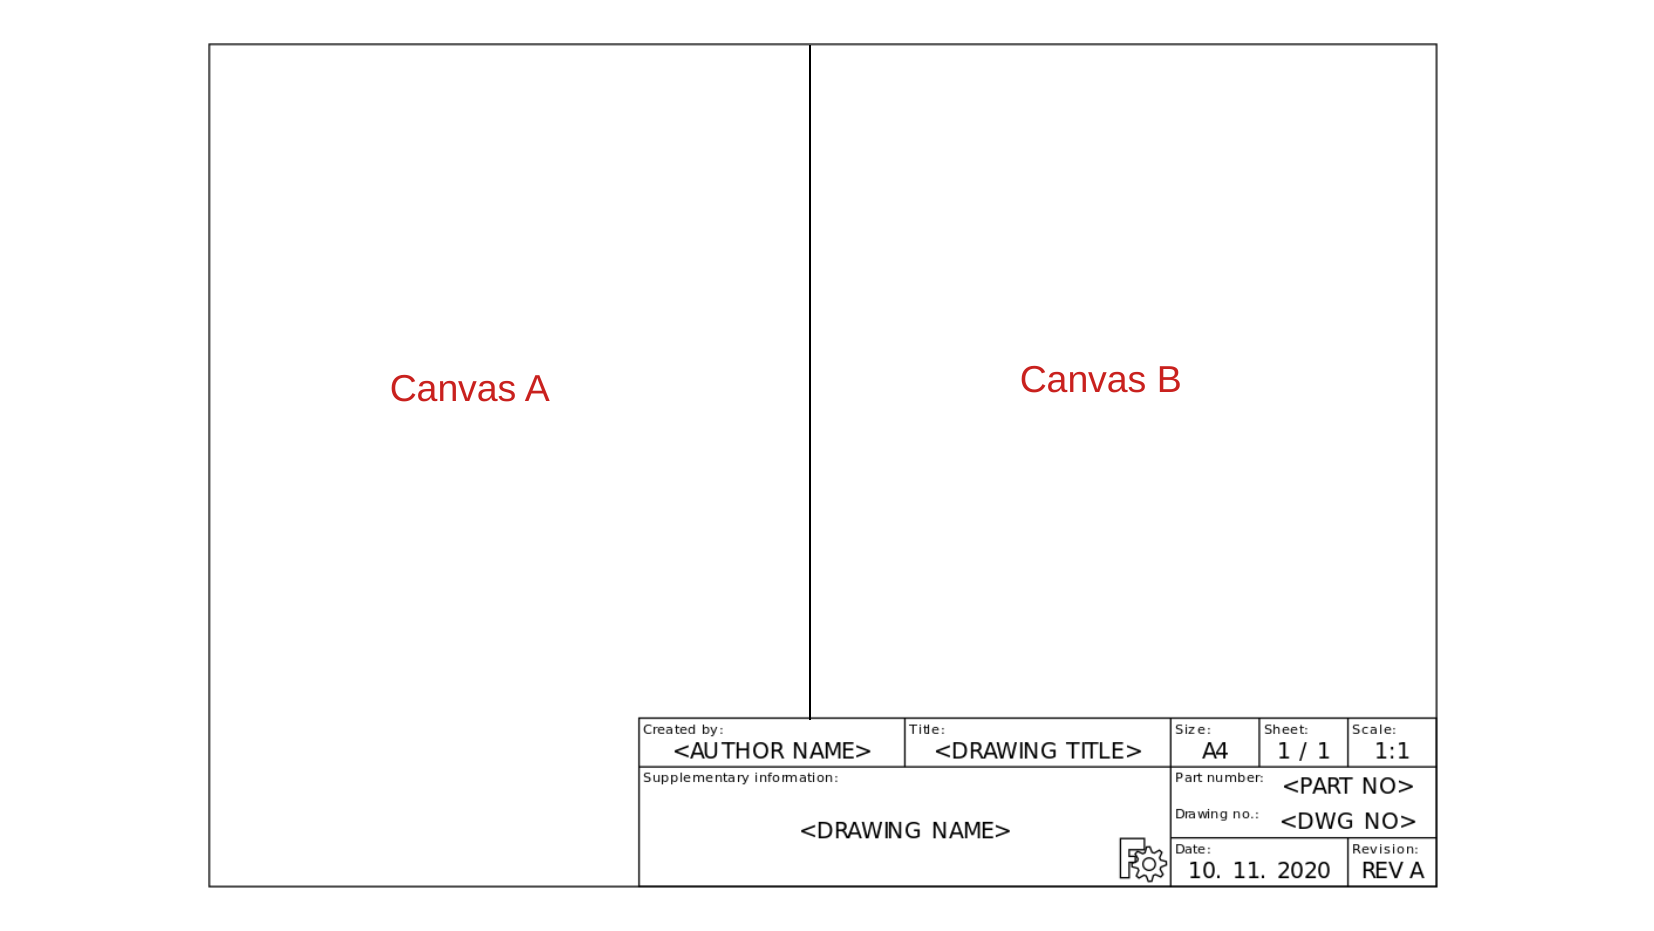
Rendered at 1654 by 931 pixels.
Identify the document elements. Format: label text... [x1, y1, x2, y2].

text_box Canvas A [375, 360, 751, 459]
picture [165, 0, 1481, 931]
text_box Canvas B [1005, 351, 1381, 451]
